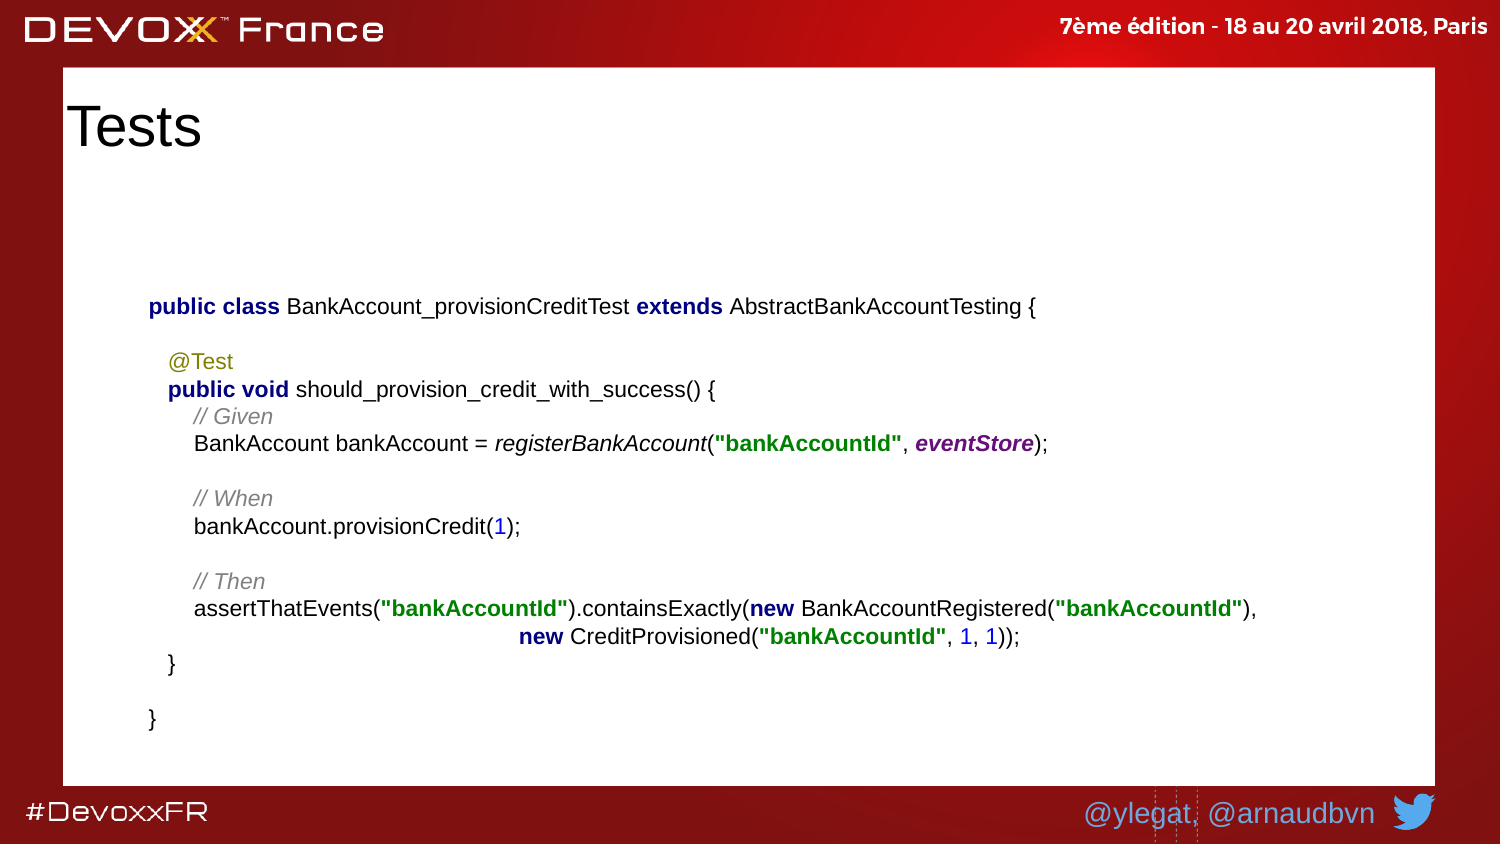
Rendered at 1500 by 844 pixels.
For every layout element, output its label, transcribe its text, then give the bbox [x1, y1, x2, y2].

text_box @ylegat, @arnaudbvn [1068, 779, 1399, 844]
text_box public class BankAccount_provisionCreditTest extends AbstractBankAccountTesting { @Test public void should_provision_credit_with_success() { // Given BankAccount bankAccount = registerBankAccount("bankAccountId", eventStore); // When bankAccount.provisionCredit(1); // Then assertThatEvents("bankAccountId").containsExactly(new BankAccountRegistered("bankAccountId"), new CreditProvisioned("bankAccountId", 1, 1)); } } [133, 227, 1367, 761]
picture [0, 0, 1500, 844]
title Tests [51, 72, 1449, 167]
